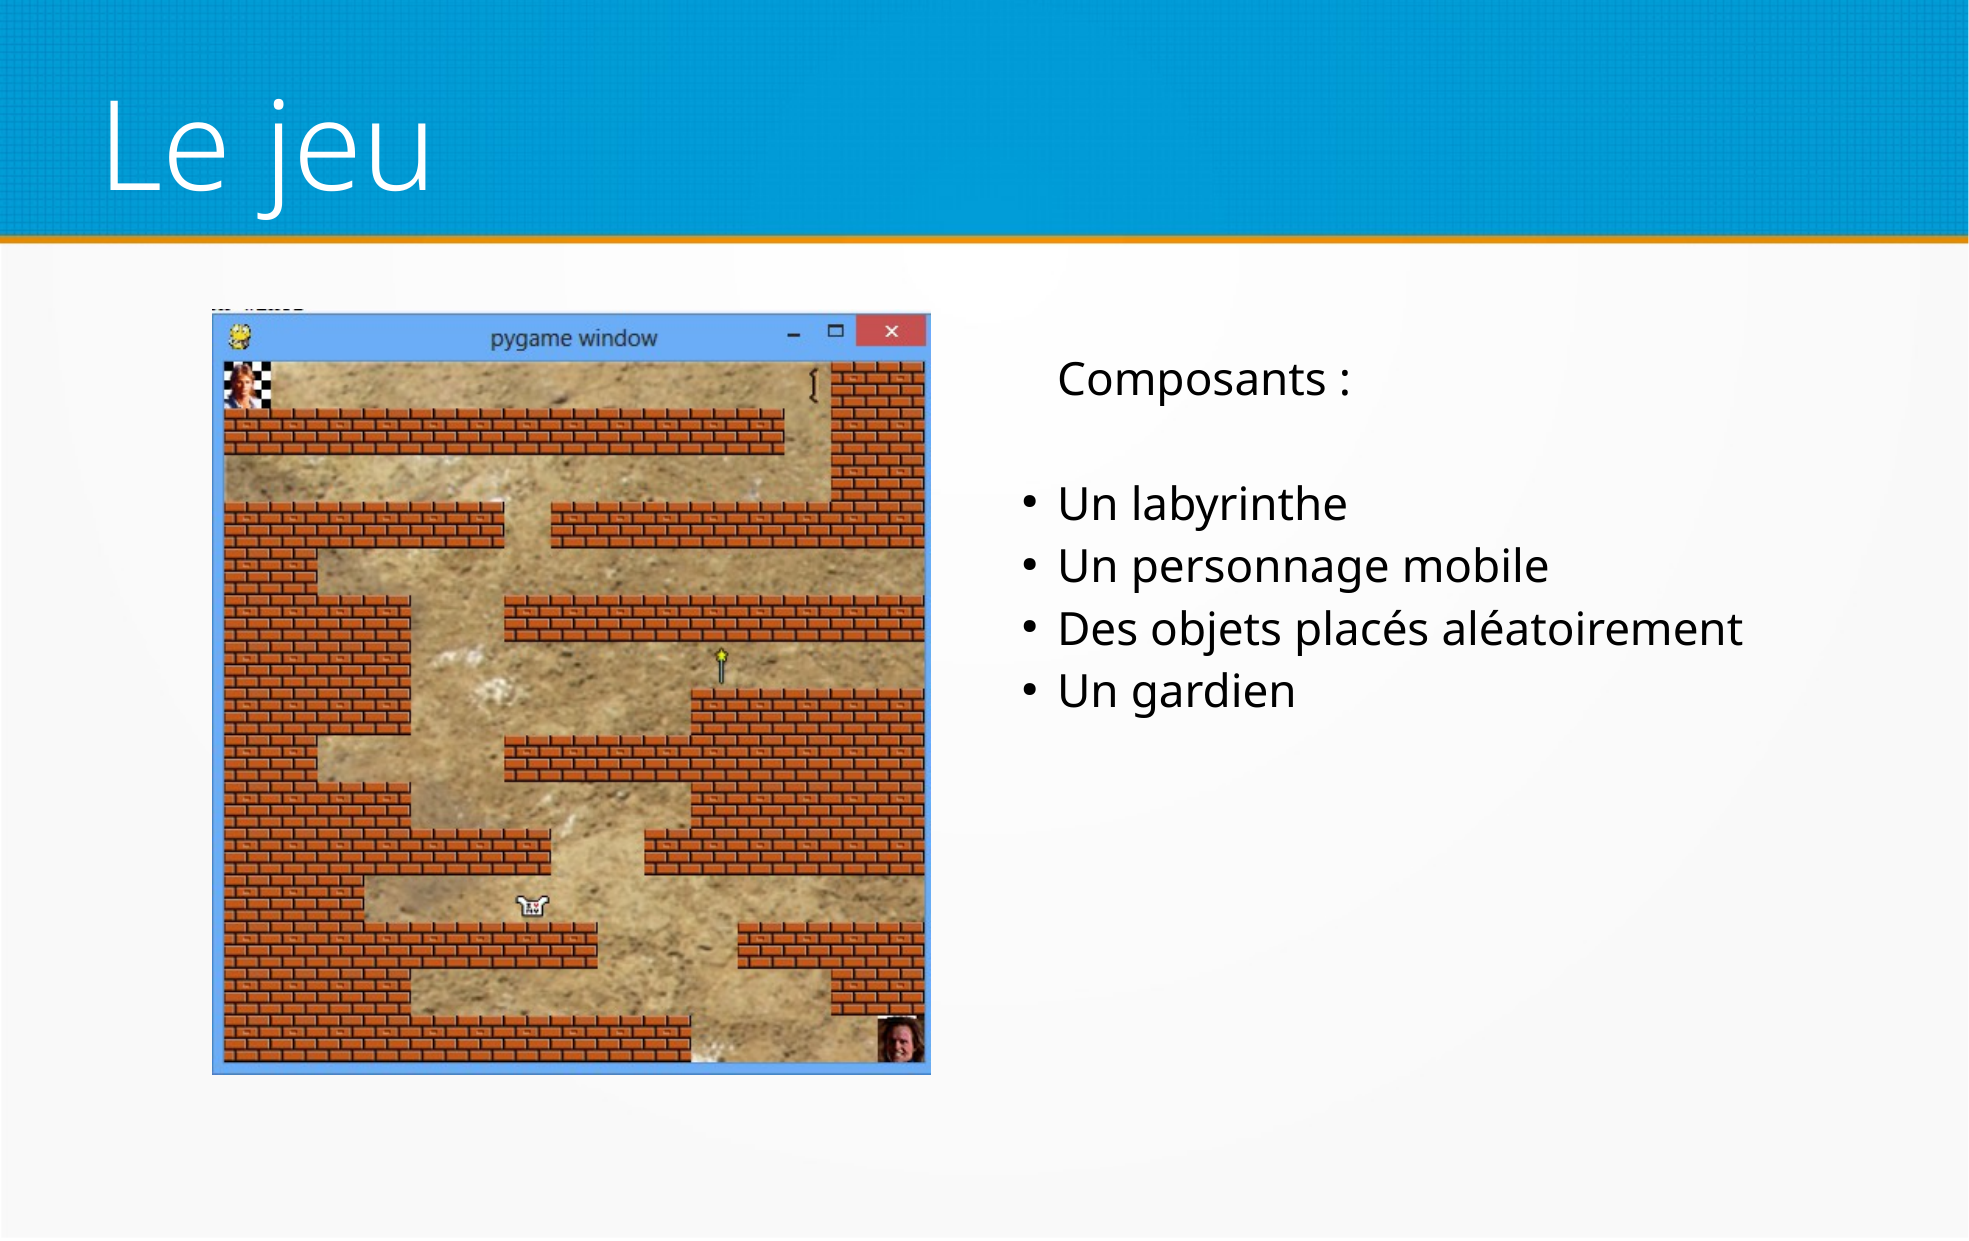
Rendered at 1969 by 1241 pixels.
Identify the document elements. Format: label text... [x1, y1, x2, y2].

picture [0, 233, 1969, 1241]
text_box Composants : Un labyrinthe Un personnage mobile Des objets placés aléatoirement Un gardien [1015, 356, 1819, 712]
title Le jeu [98, 19, 1870, 227]
